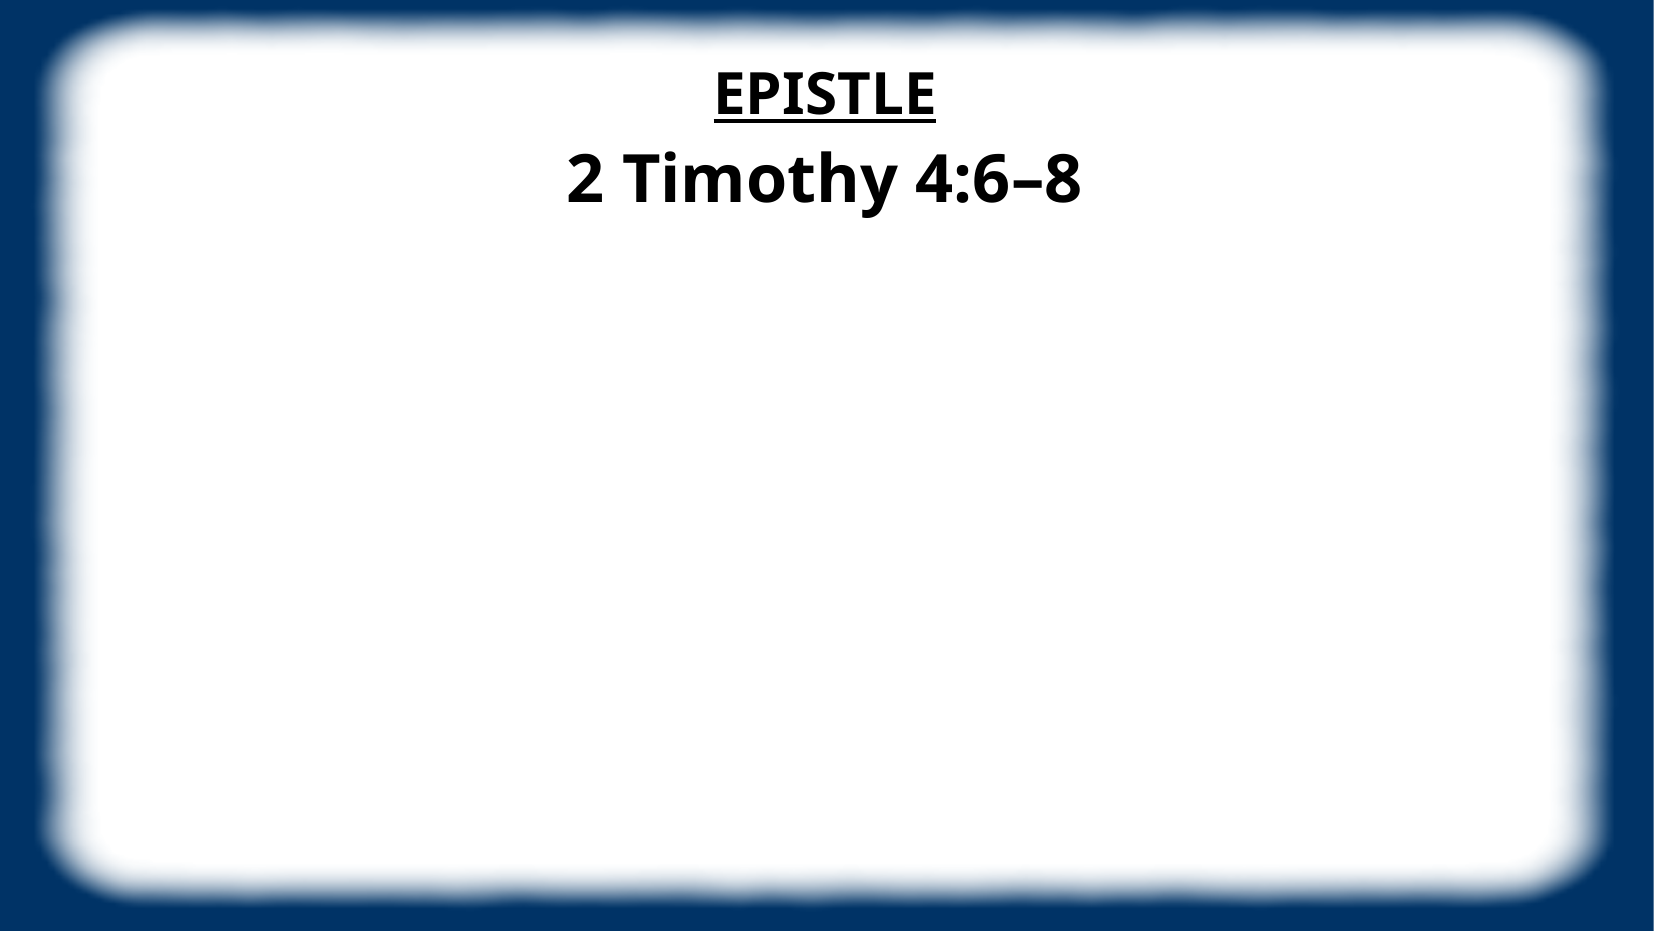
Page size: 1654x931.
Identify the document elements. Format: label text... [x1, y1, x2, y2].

text_box EPISTLE 2 Timothy 4:6–8 [90, 45, 1561, 241]
picture [0, 0, 1654, 931]
